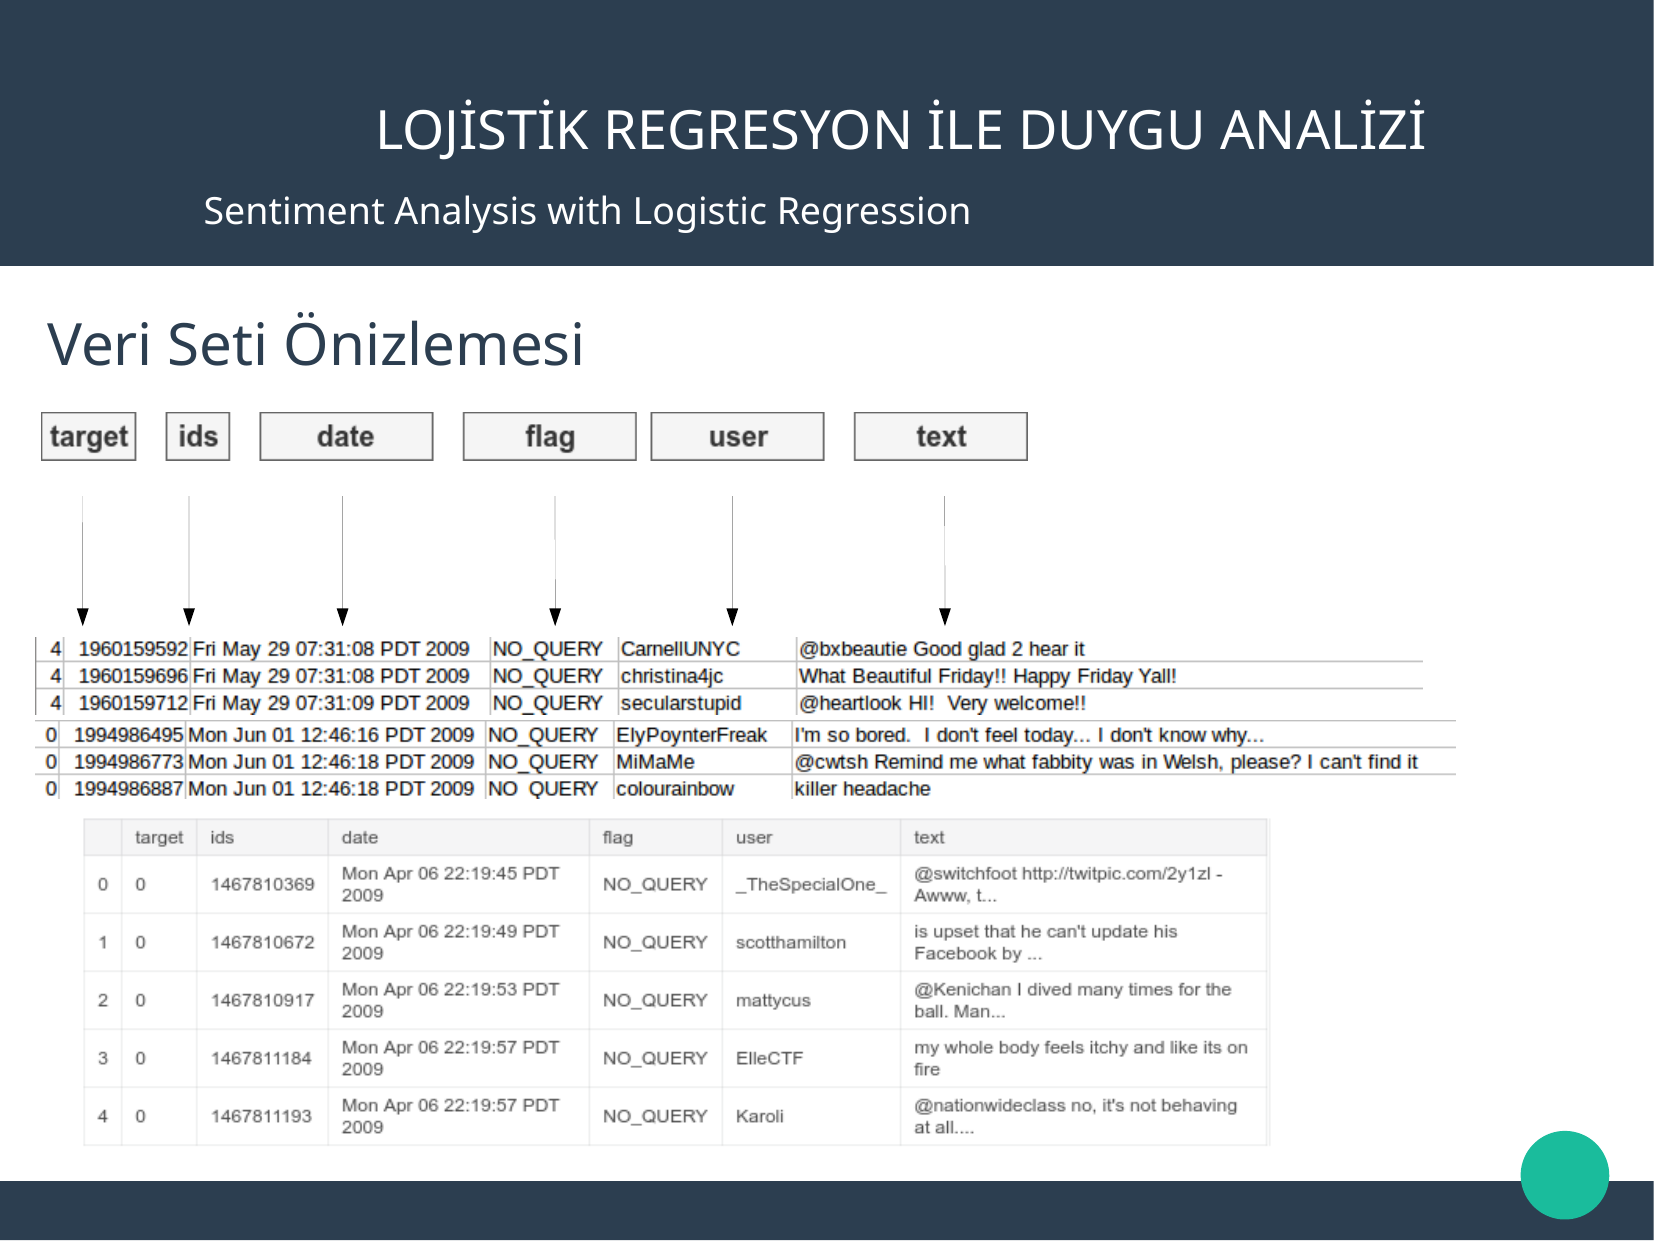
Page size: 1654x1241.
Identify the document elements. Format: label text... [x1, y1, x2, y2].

title LOJİSTİK REGRESYON İLE DUYGU ANALİZİ [59, 49, 1595, 207]
picture [79, 814, 1288, 1154]
picture [35, 637, 1423, 715]
picture [41, 412, 1028, 461]
text_box Sentiment Analysis with Logistic Regression [188, 177, 1312, 236]
picture [35, 720, 1456, 799]
text_box Veri Seti Önizlemesi [47, 248, 1583, 438]
